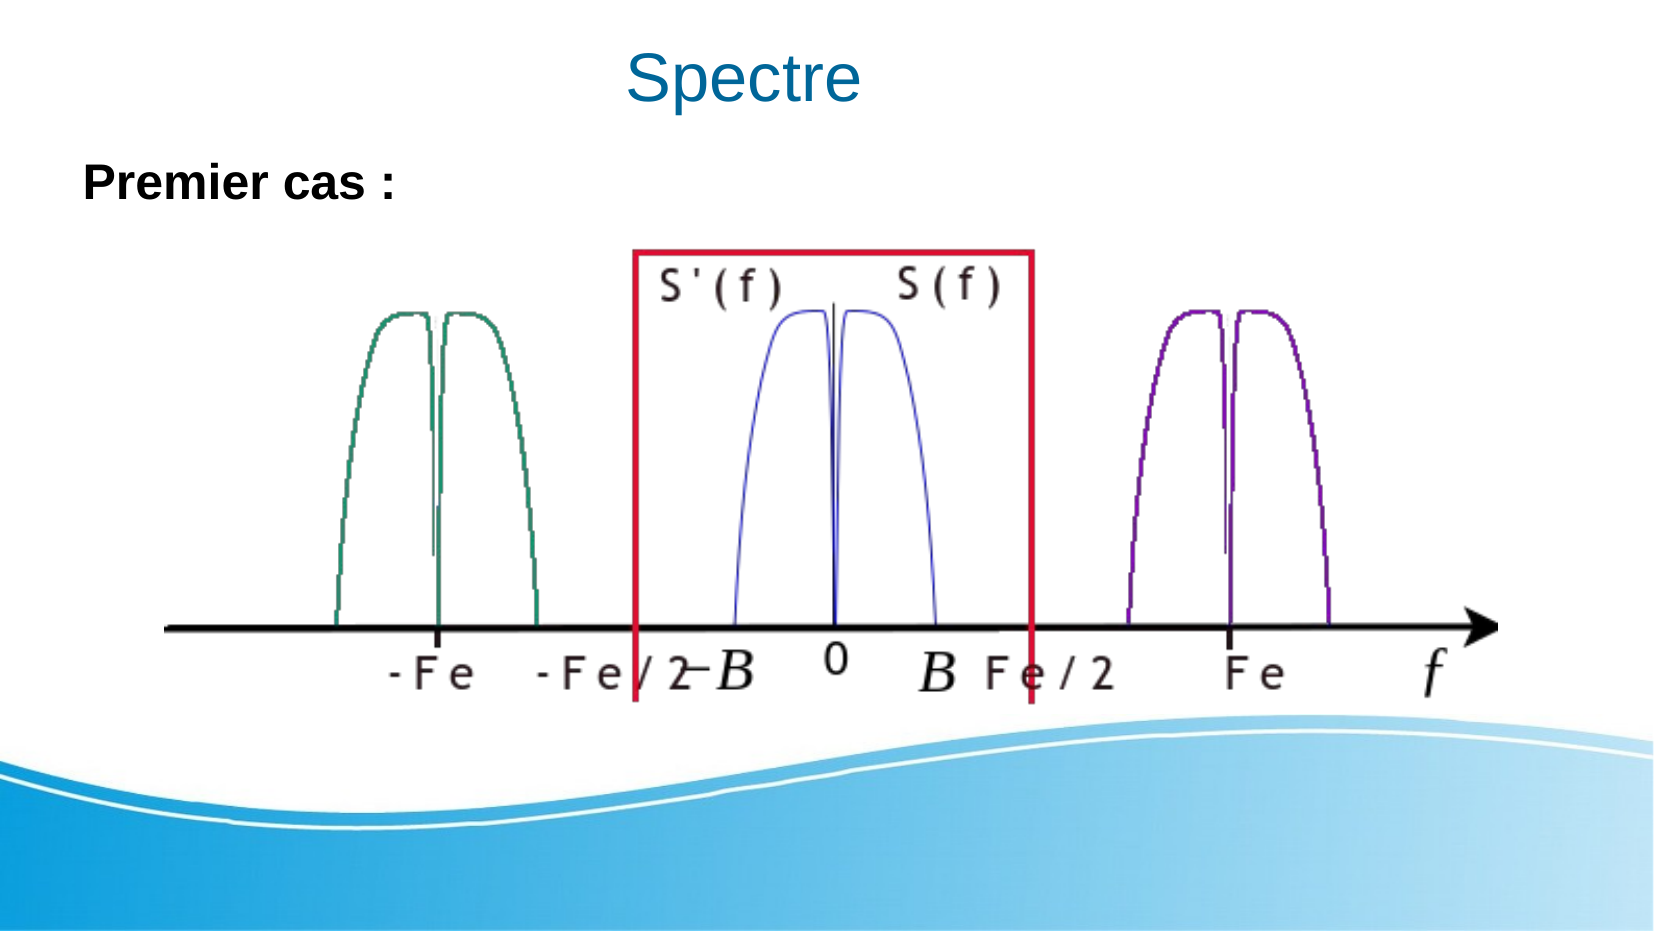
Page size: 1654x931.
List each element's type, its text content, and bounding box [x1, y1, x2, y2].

list Premier cas : [82, 153, 1571, 237]
title Spectre [0, 0, 1489, 156]
picture [0, 227, 1654, 931]
